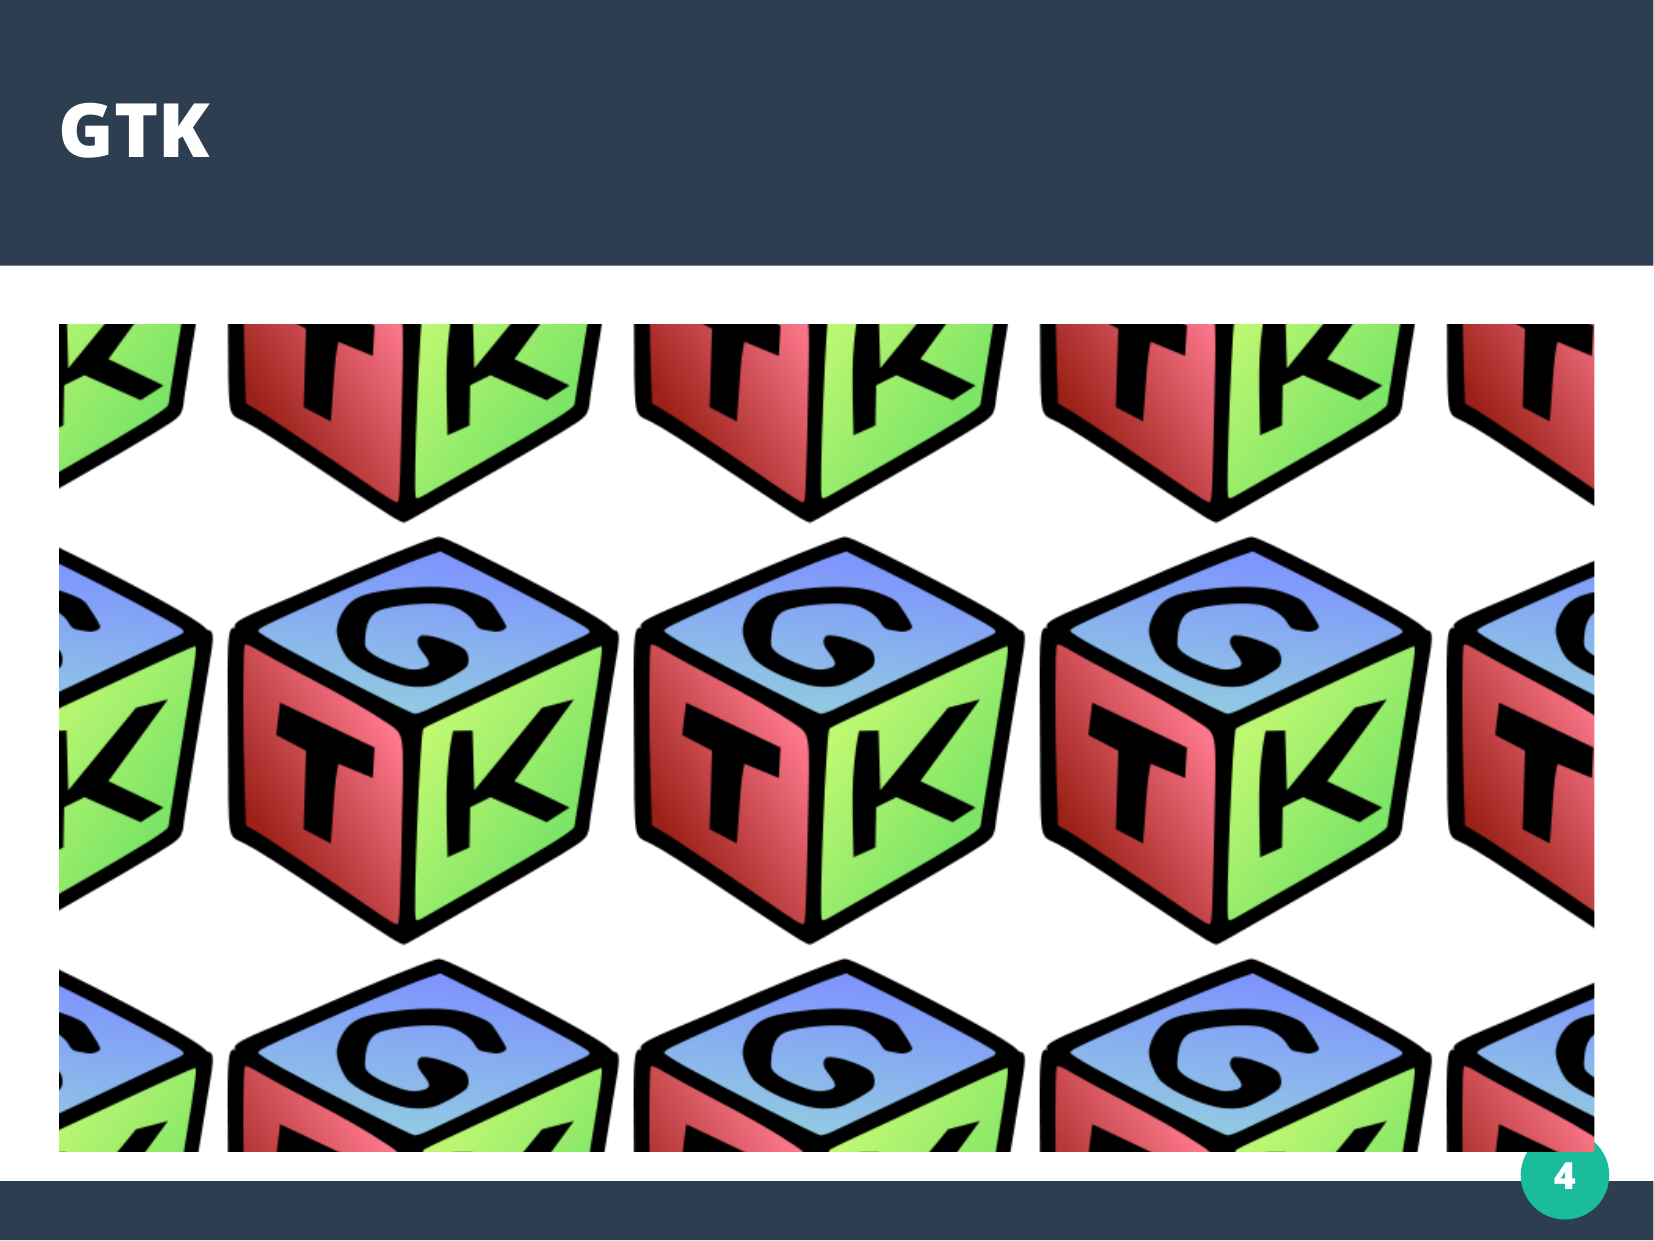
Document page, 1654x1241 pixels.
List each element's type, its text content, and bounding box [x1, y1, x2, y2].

title GTK [59, 49, 1595, 207]
list [59, 324, 1595, 1152]
